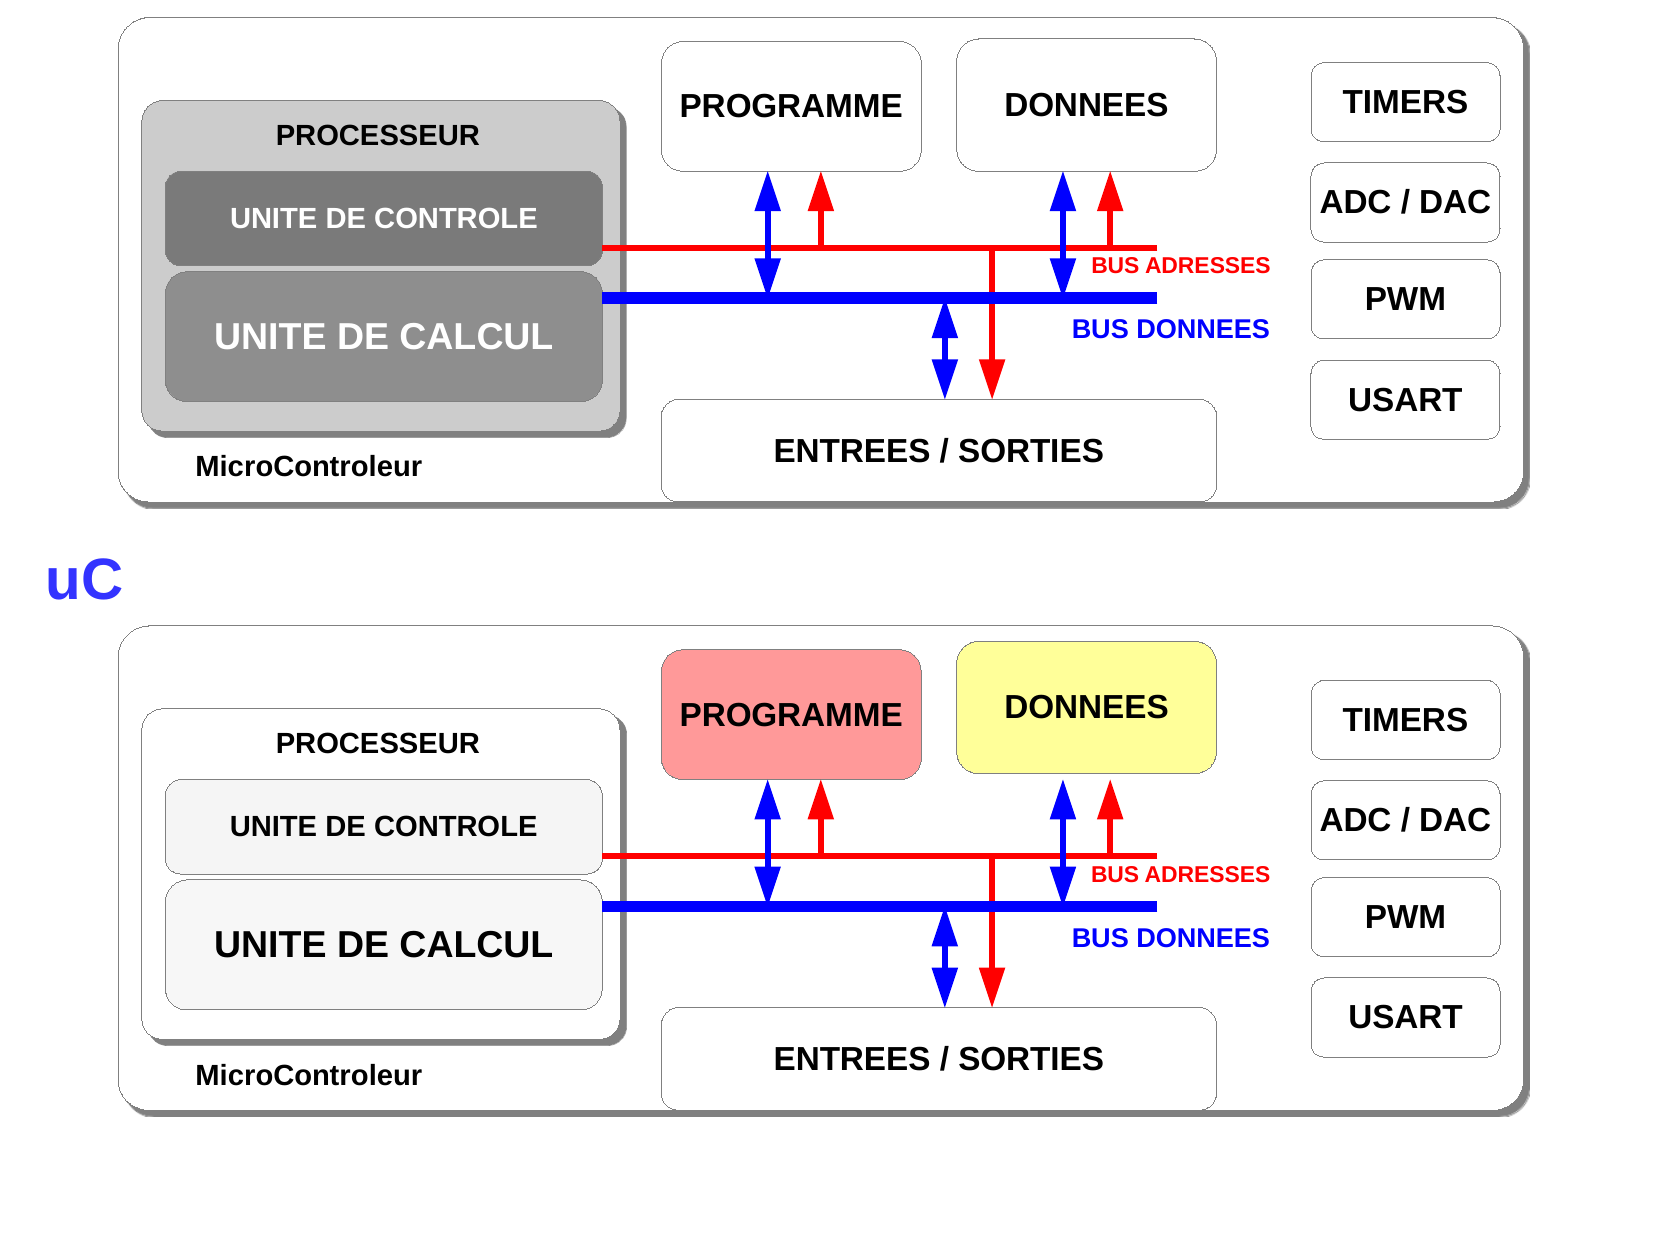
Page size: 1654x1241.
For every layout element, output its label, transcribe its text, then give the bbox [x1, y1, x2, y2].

text_box UNITE DE CONTROLE [165, 171, 603, 266]
text_box [770, 859, 989, 901]
text_box PROGRAMME [661, 41, 922, 172]
text_box BUS DONNEES [1057, 915, 1285, 961]
text_box PROGRAMME [661, 649, 922, 780]
text_box [769, 780, 820, 853]
text_box UNITE DE CALCUL [165, 271, 603, 402]
text_box ADC / DAC [1311, 780, 1501, 860]
text_box BUS DONNEES [1057, 307, 1285, 353]
text_box TIMERS [1311, 62, 1501, 142]
text_box uC [30, 539, 417, 686]
text_box USART [1311, 977, 1501, 1058]
text_box [118, 625, 1524, 1111]
text_box DONNEES [956, 38, 1217, 172]
text_box USART [1310, 360, 1501, 440]
text_box [946, 912, 991, 1007]
text_box [118, 17, 1524, 503]
text_box BUS ADRESSES [1076, 245, 1286, 287]
text_box MicroControleur [180, 442, 438, 491]
text_box UNITE DE CONTROLE [165, 779, 603, 875]
text_box PROCESSEUR [261, 111, 497, 160]
text_box PWM [1311, 877, 1501, 957]
text_box MicroControleur [180, 1051, 438, 1099]
text_box ENTREES / SORTIES [661, 1007, 1217, 1111]
text_box BUS ADRESSES [1076, 853, 1286, 895]
text_box [1066, 859, 1076, 866]
text_box ENTREES / SORTIES [661, 399, 1217, 502]
text_box DONNEES [956, 641, 1217, 774]
text_box PWM [1311, 259, 1501, 339]
text_box PROCESSEUR [261, 720, 497, 768]
text_box TIMERS [1311, 680, 1501, 760]
text_box [995, 859, 1060, 901]
text_box ADC / DAC [1310, 162, 1501, 243]
text_box UNITE DE CALCUL [165, 879, 603, 1010]
